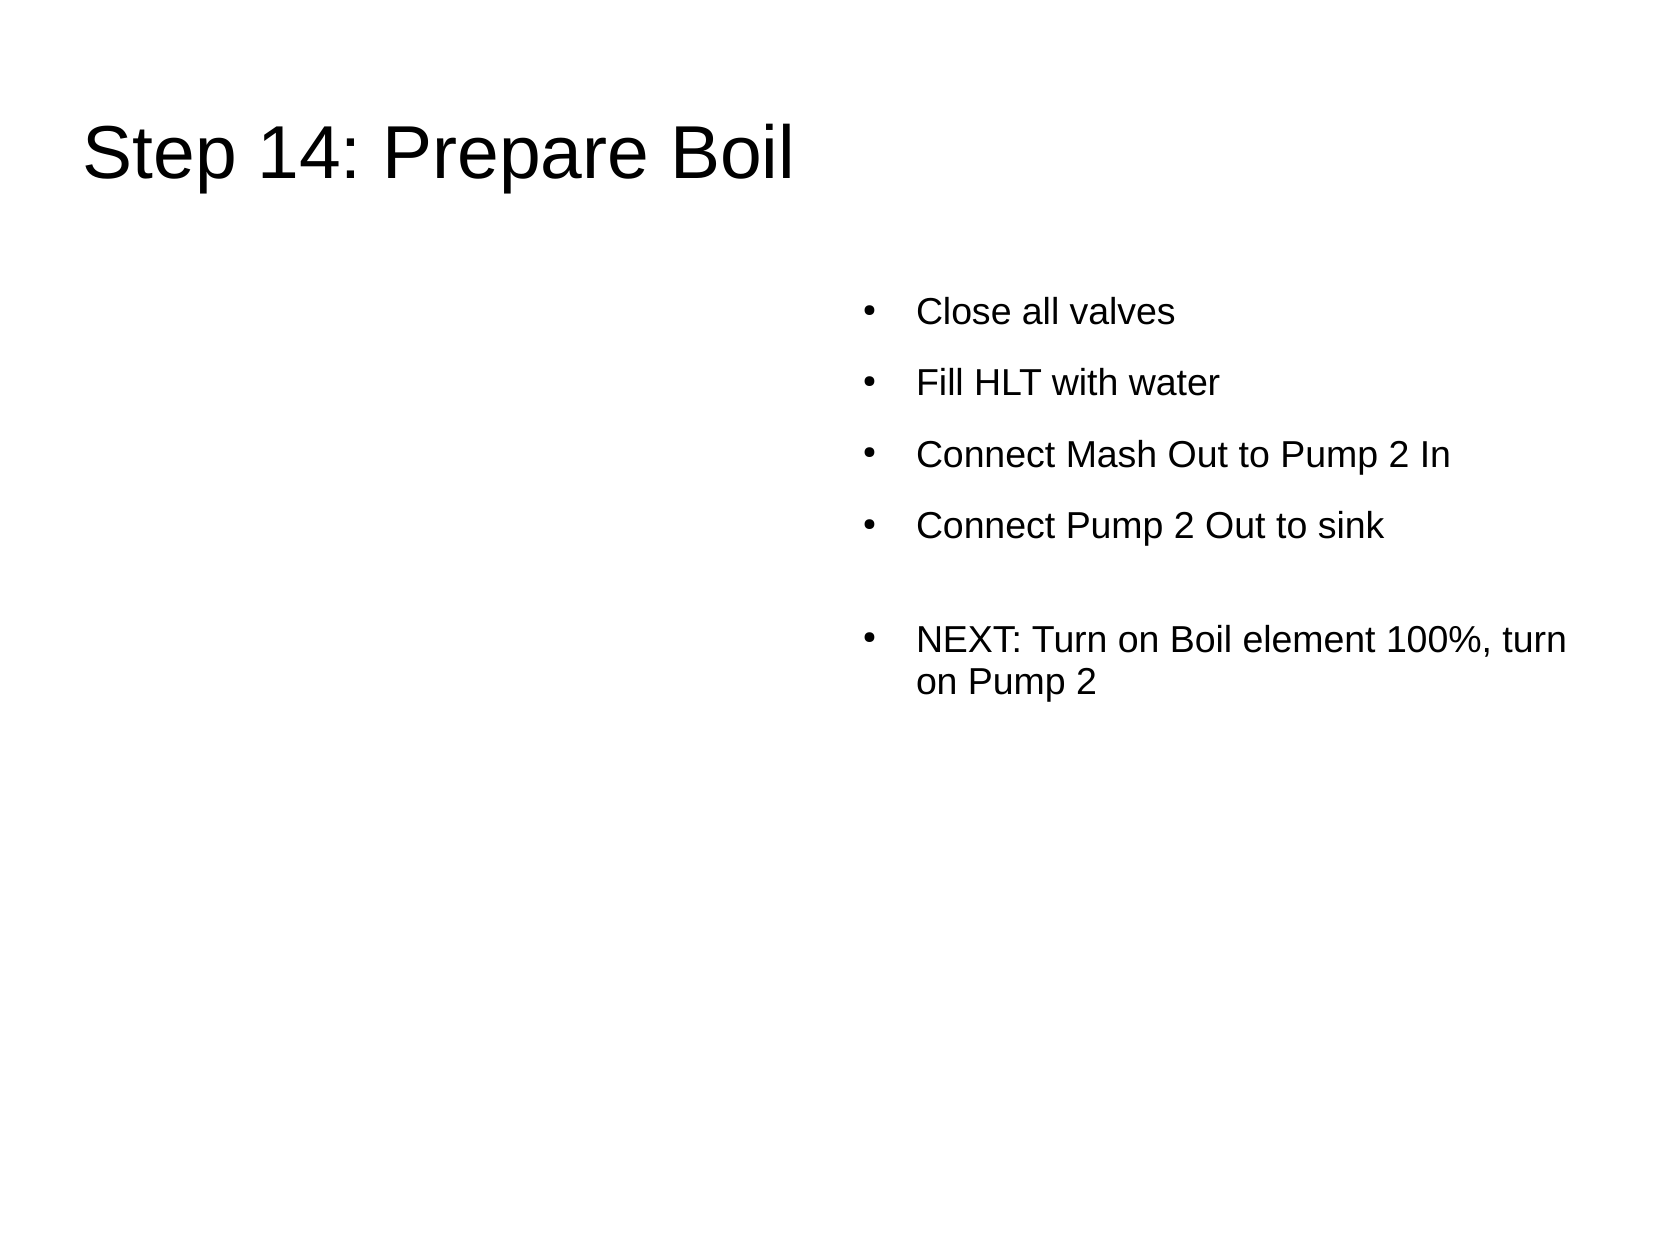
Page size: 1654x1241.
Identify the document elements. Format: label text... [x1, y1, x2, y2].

title Step 14: Prepare Boil [82, 49, 1571, 257]
list Close all valves Fill HLT with water Connect Mash Out to Pump 2 In Connect Pump 2 Out to sink NEXT: Turn on Boil element 100%, turn on Pump 2 [845, 290, 1572, 1010]
